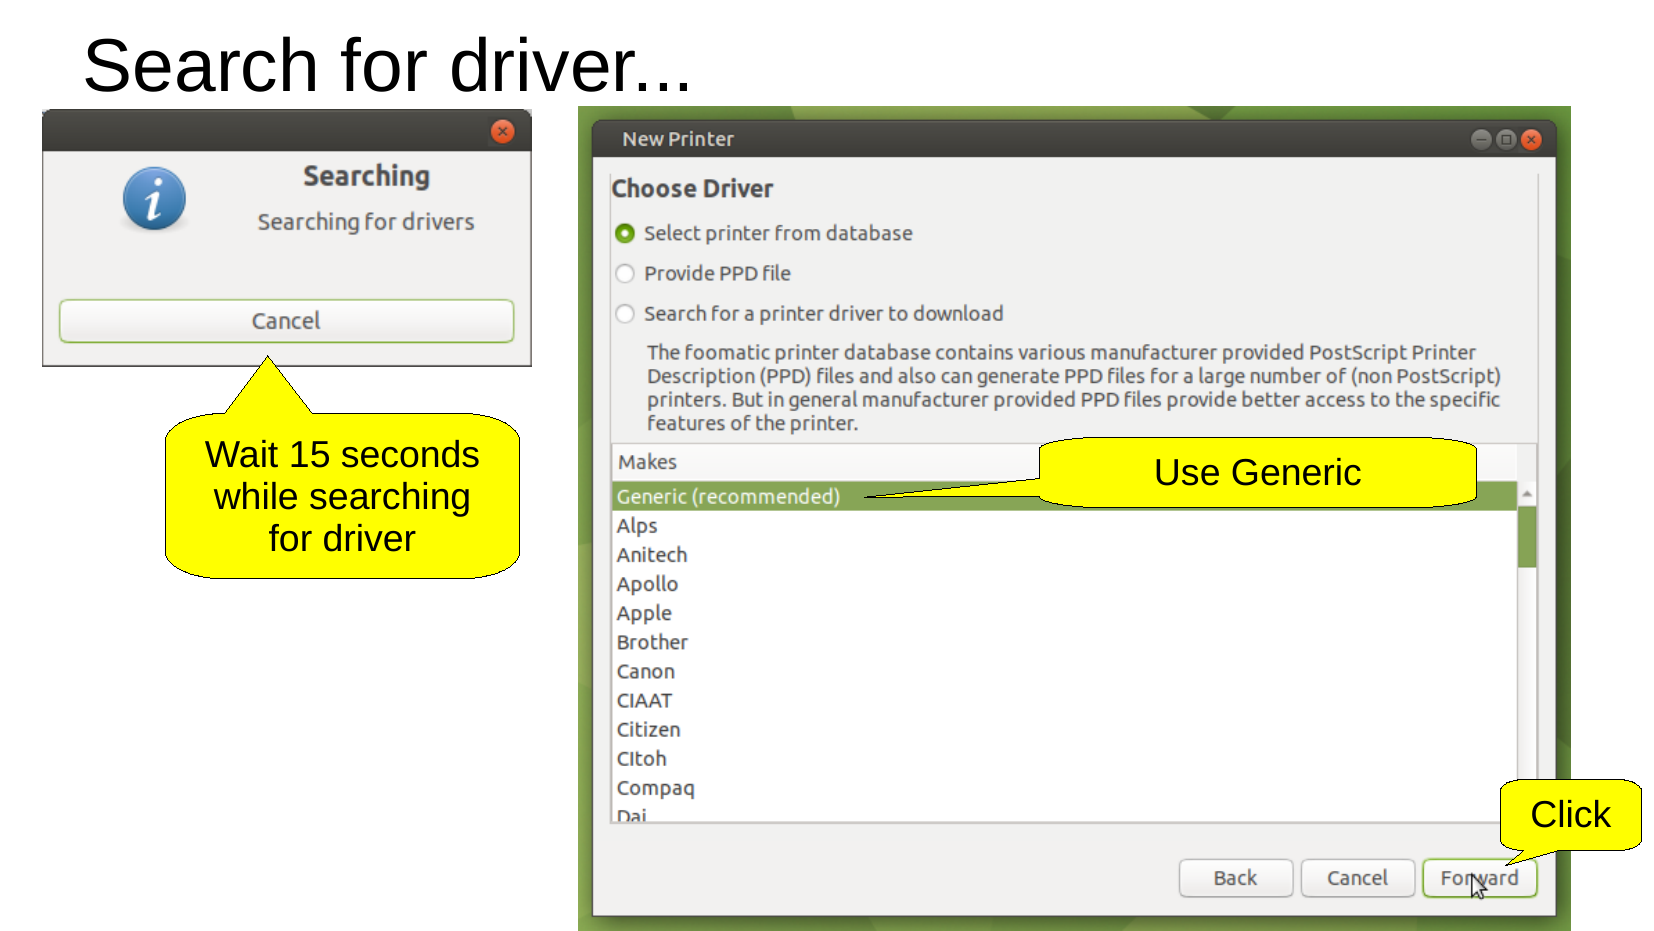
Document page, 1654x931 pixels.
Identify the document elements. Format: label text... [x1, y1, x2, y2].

text_box Wait 15 seconds while searching for driver [165, 355, 520, 579]
picture [578, 106, 1571, 931]
text_box Click [1500, 779, 1642, 866]
text_box Use Generic [864, 437, 1477, 508]
picture [42, 109, 532, 367]
title Search for driver... [82, 23, 1571, 108]
